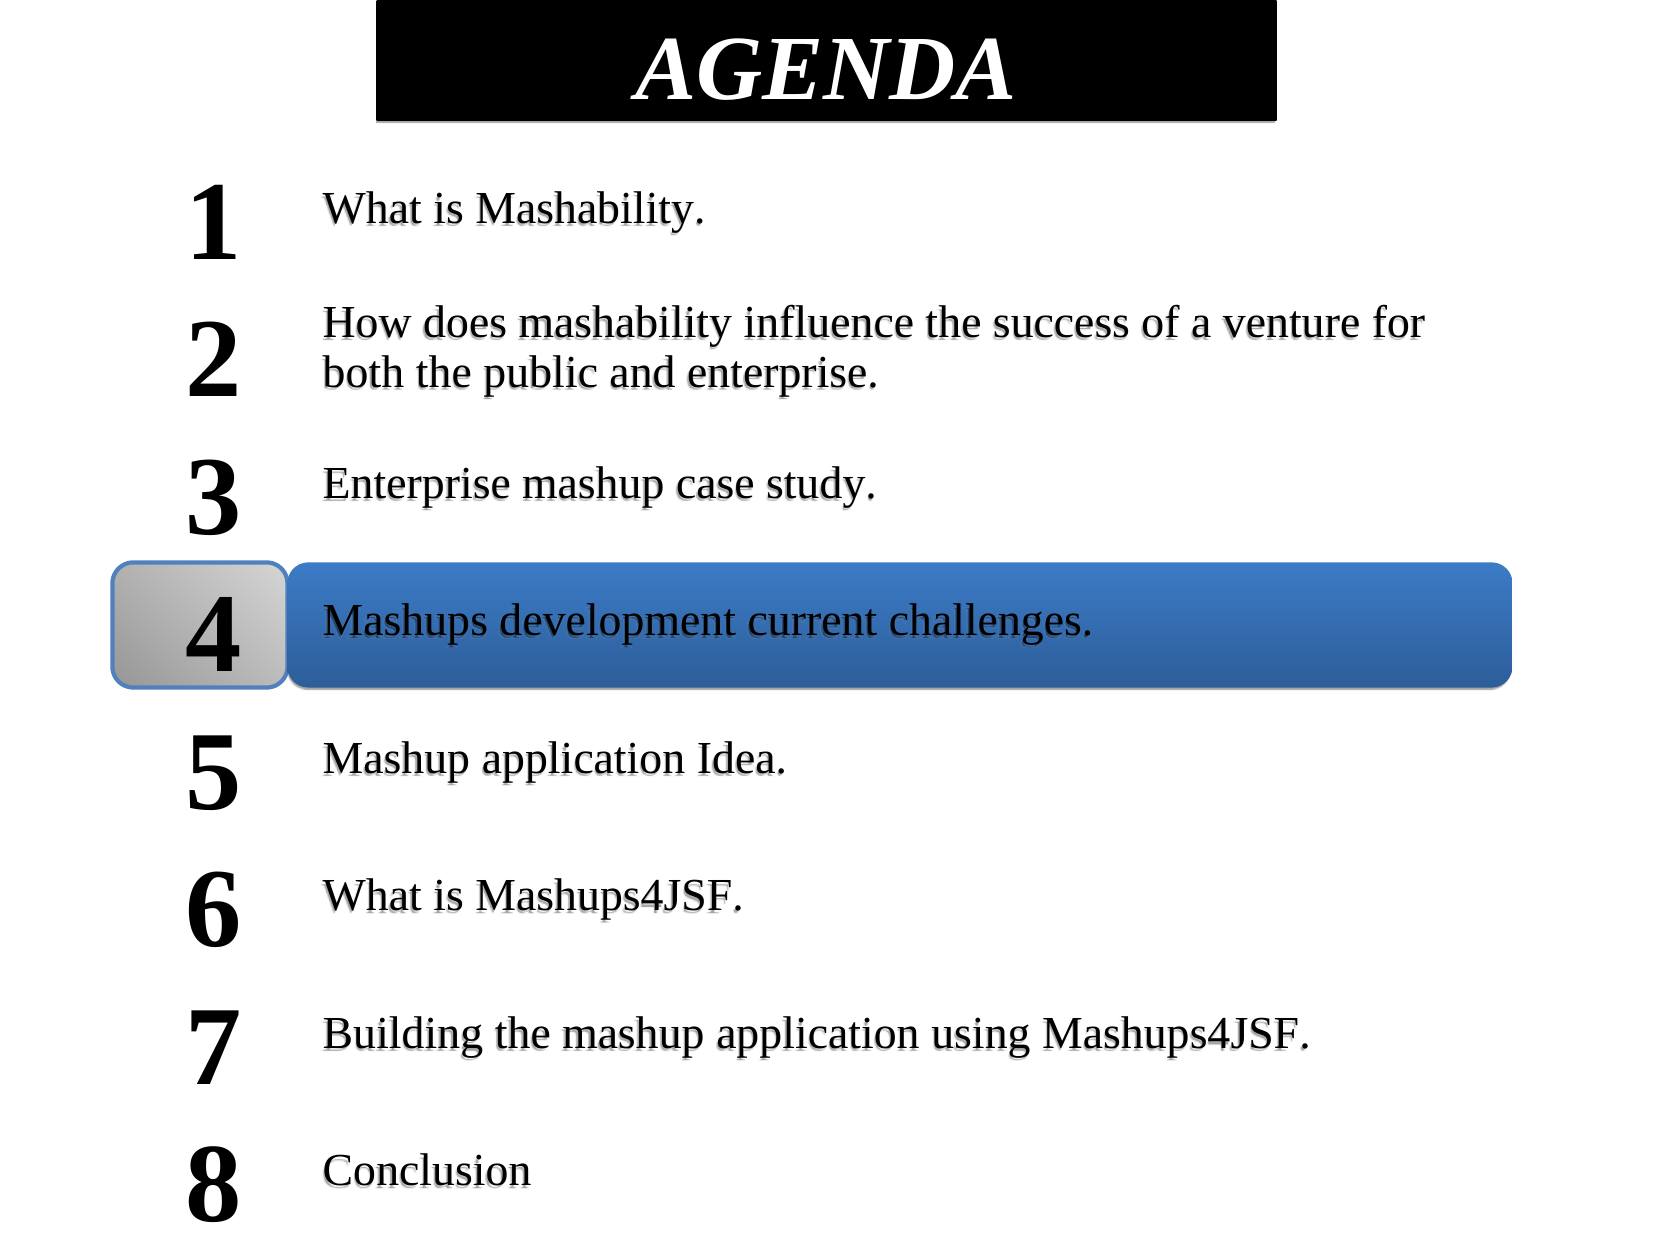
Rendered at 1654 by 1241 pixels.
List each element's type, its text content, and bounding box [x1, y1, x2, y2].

text_box 8 [126, 1107, 302, 1233]
text_box [298, 562, 308, 573]
text_box 5 [126, 695, 302, 821]
text_box Mashups development current challenges. [302, 557, 1527, 683]
text_box 4 [126, 557, 302, 683]
text_box Mashup application Idea. [302, 695, 1527, 821]
text_box Enterprise mashup case study. [302, 420, 1527, 546]
text_box 7 [126, 970, 302, 1096]
text_box [292, 668, 1505, 688]
text_box Building the mashup application using Mashups4JSF. [302, 970, 1527, 1096]
text_box AGENDA [377, 0, 1277, 120]
text_box 2 [126, 282, 302, 408]
text_box 3 [126, 420, 302, 546]
text_box How does mashability influence the success of a venture for both the public and enterprise. [302, 282, 1527, 408]
text_box What is Mashability. [302, 145, 1527, 271]
text_box 1 [126, 145, 302, 271]
text_box What is Mashups4JSF. [302, 832, 1527, 958]
text_box [112, 562, 280, 688]
text_box Conclusion [302, 1107, 1527, 1233]
text_box 6 [126, 832, 302, 958]
